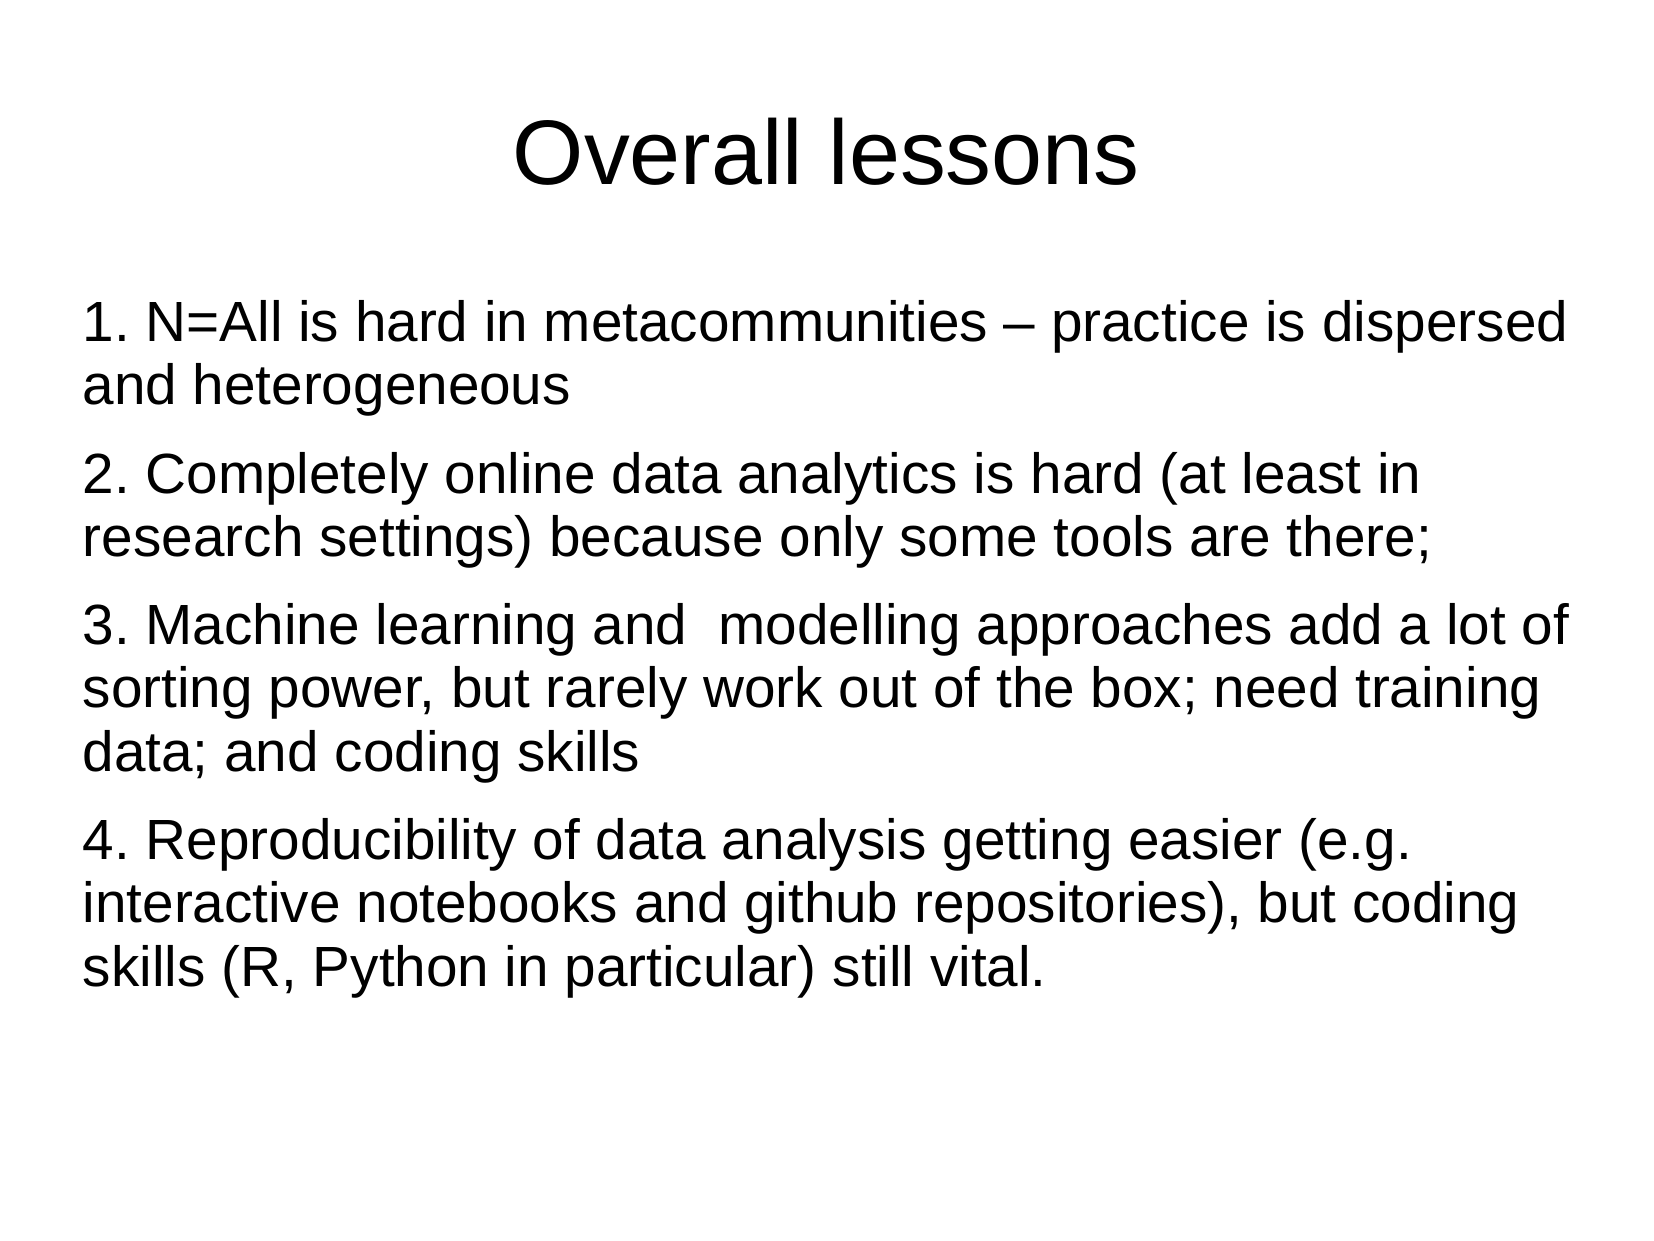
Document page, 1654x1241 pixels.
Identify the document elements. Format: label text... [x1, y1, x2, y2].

list 1. N=All is hard in metacommunities – practice is dispersed and heterogeneous 2. Completely online data analytics is hard (at least in research settings) because only some tools are there; 3. Machine learning and modelling approaches add a lot of sorting power, but rarely work out of the box; need training data; and coding skills 4. Reproducibility of data analysis getting easier (e.g. interactive notebooks and github repositories), but coding skills (R, Python in particular) still vital. [82, 290, 1571, 1010]
title Overall lessons [82, 49, 1571, 257]
